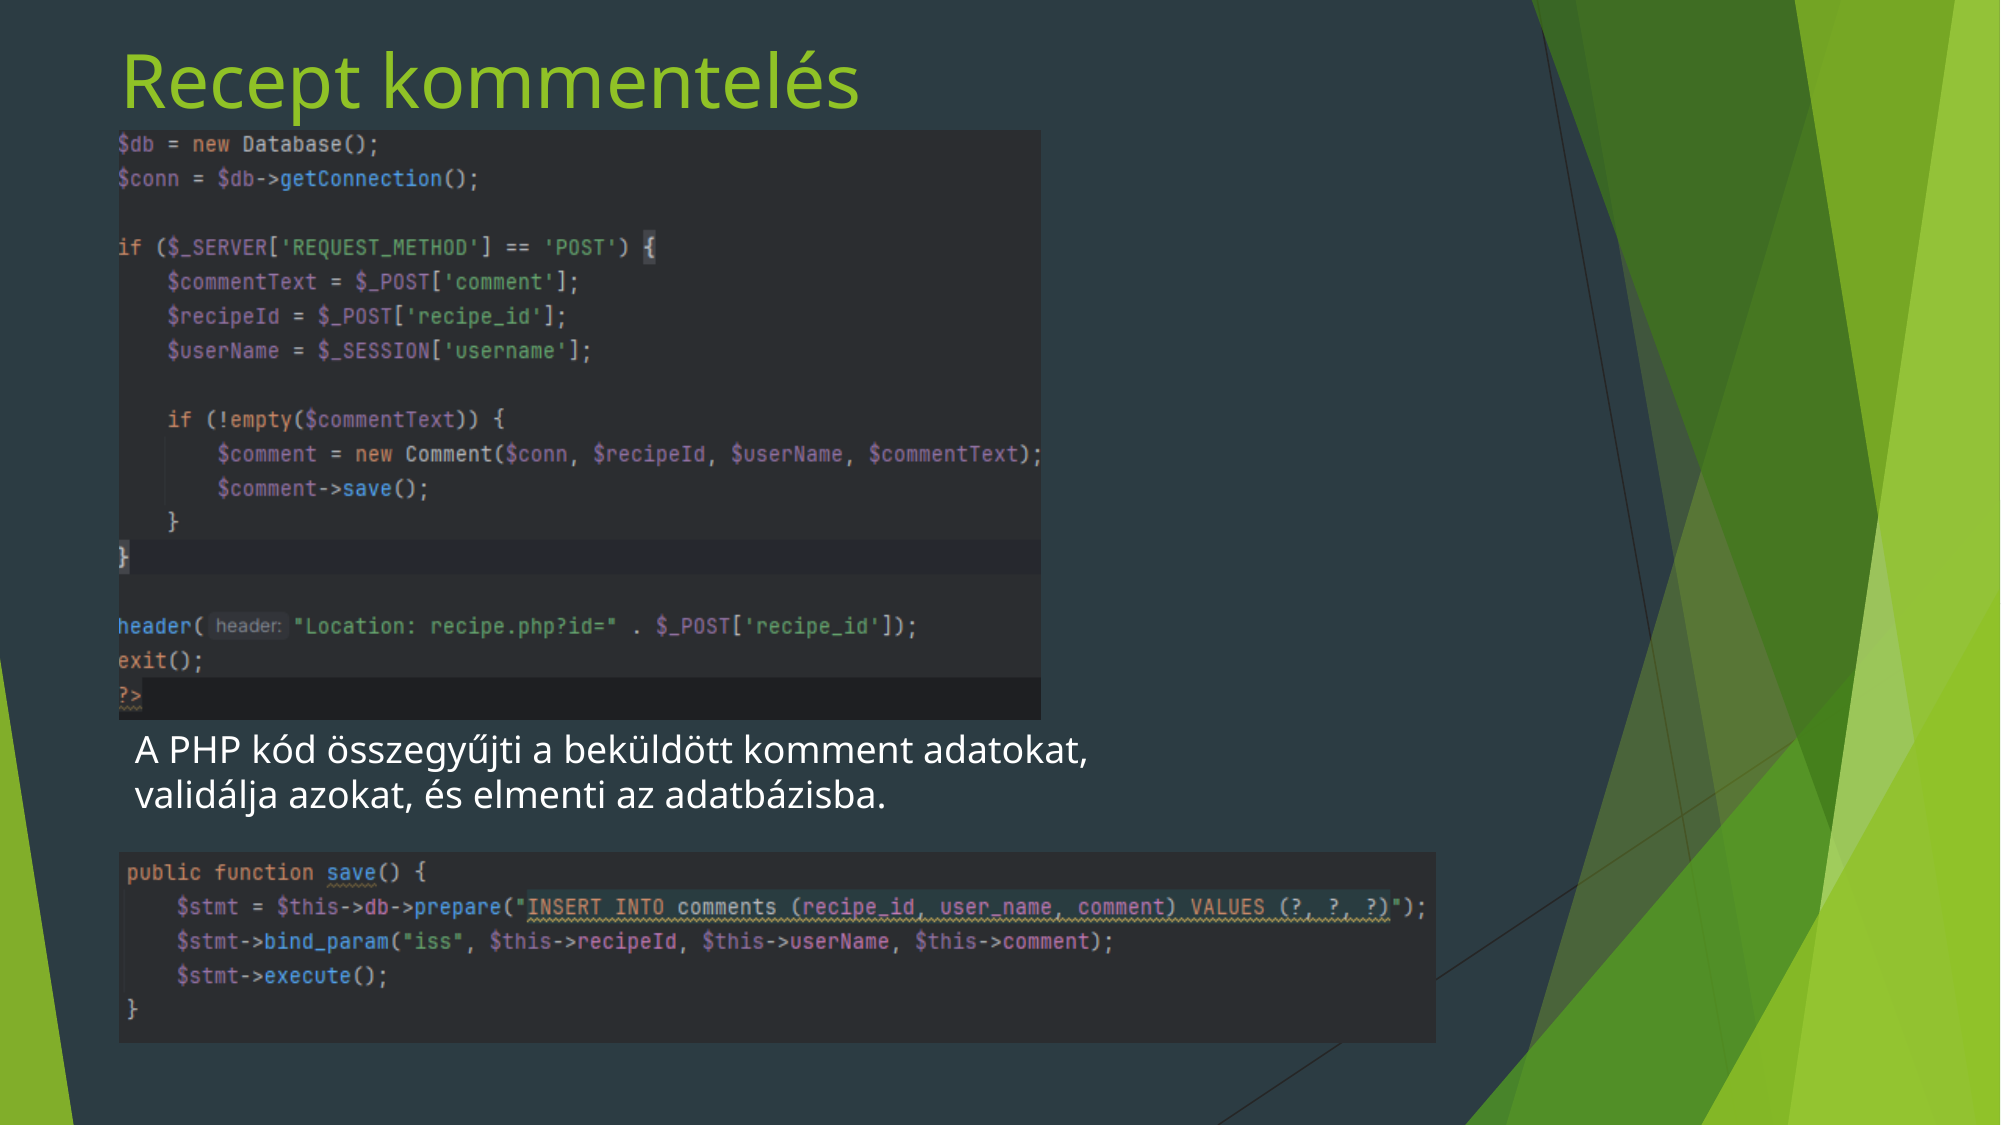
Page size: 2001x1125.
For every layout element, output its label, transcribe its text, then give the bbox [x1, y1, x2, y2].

picture [119, 852, 1436, 1043]
picture [119, 130, 1041, 720]
title Recept kommentelés [105, 26, 1516, 142]
text_box A PHP kód összegyűjti a beküldött komment adatokat, validálja azokat, és elmenti az adatbázisba. [120, 718, 1120, 823]
